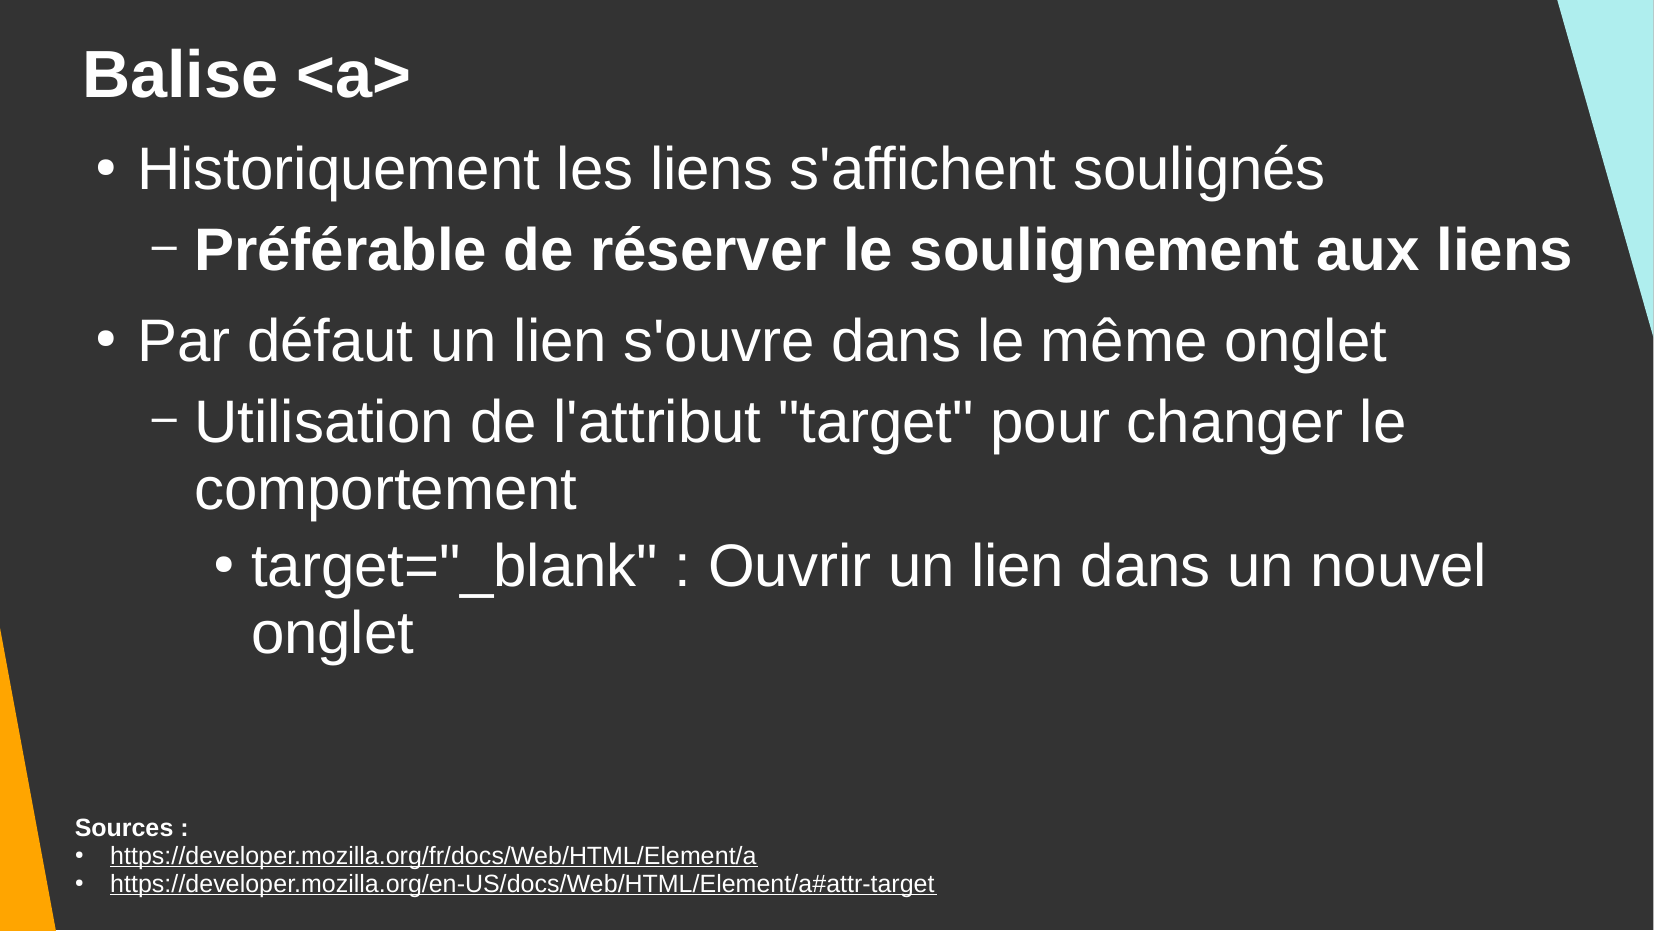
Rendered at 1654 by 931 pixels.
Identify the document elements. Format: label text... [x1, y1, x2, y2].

title Balise <a> [82, 37, 1571, 114]
text_box [0, 627, 56, 931]
text_box [1557, 0, 1654, 340]
list Historiquement les liens s'affichent soulignés Préférable de réserver le soulignement aux liens Par défaut un lien s'ouvre dans le même onglet Utilisation de l'attribut "target" pour changer le comportement target="_blank" : Ouvrir un lien dans un nouvel onglet [80, 135, 1605, 718]
text_box Sources : https://developer.mozilla.org/fr/docs/Web/HTML/Element/a https://developer.mozilla.org/en-US/docs/Web/HTML/Element/a#attr-target [60, 806, 1546, 931]
